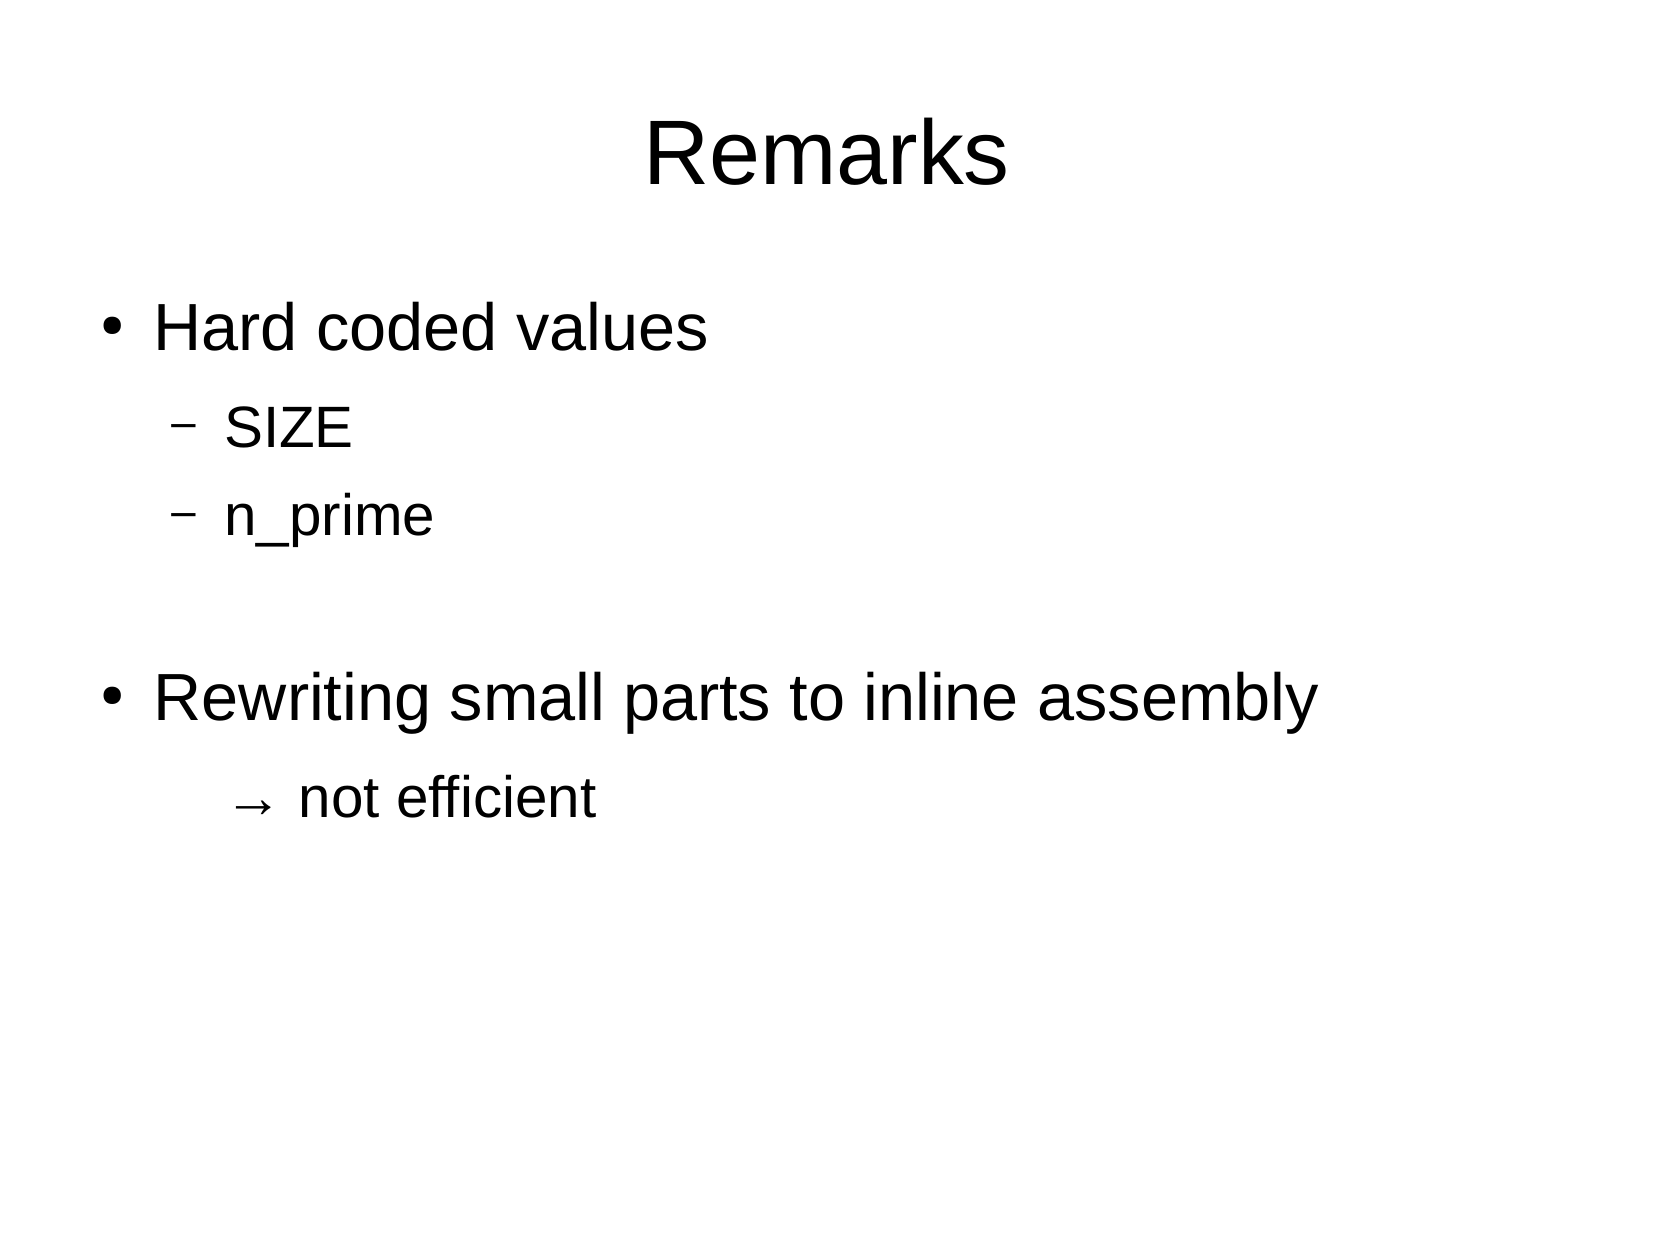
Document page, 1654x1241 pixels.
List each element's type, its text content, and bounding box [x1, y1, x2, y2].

list Hard coded values SIZE n_prime Rewriting small parts to inline assembly → not efficient [82, 290, 1538, 1010]
title Remarks [82, 49, 1571, 257]
